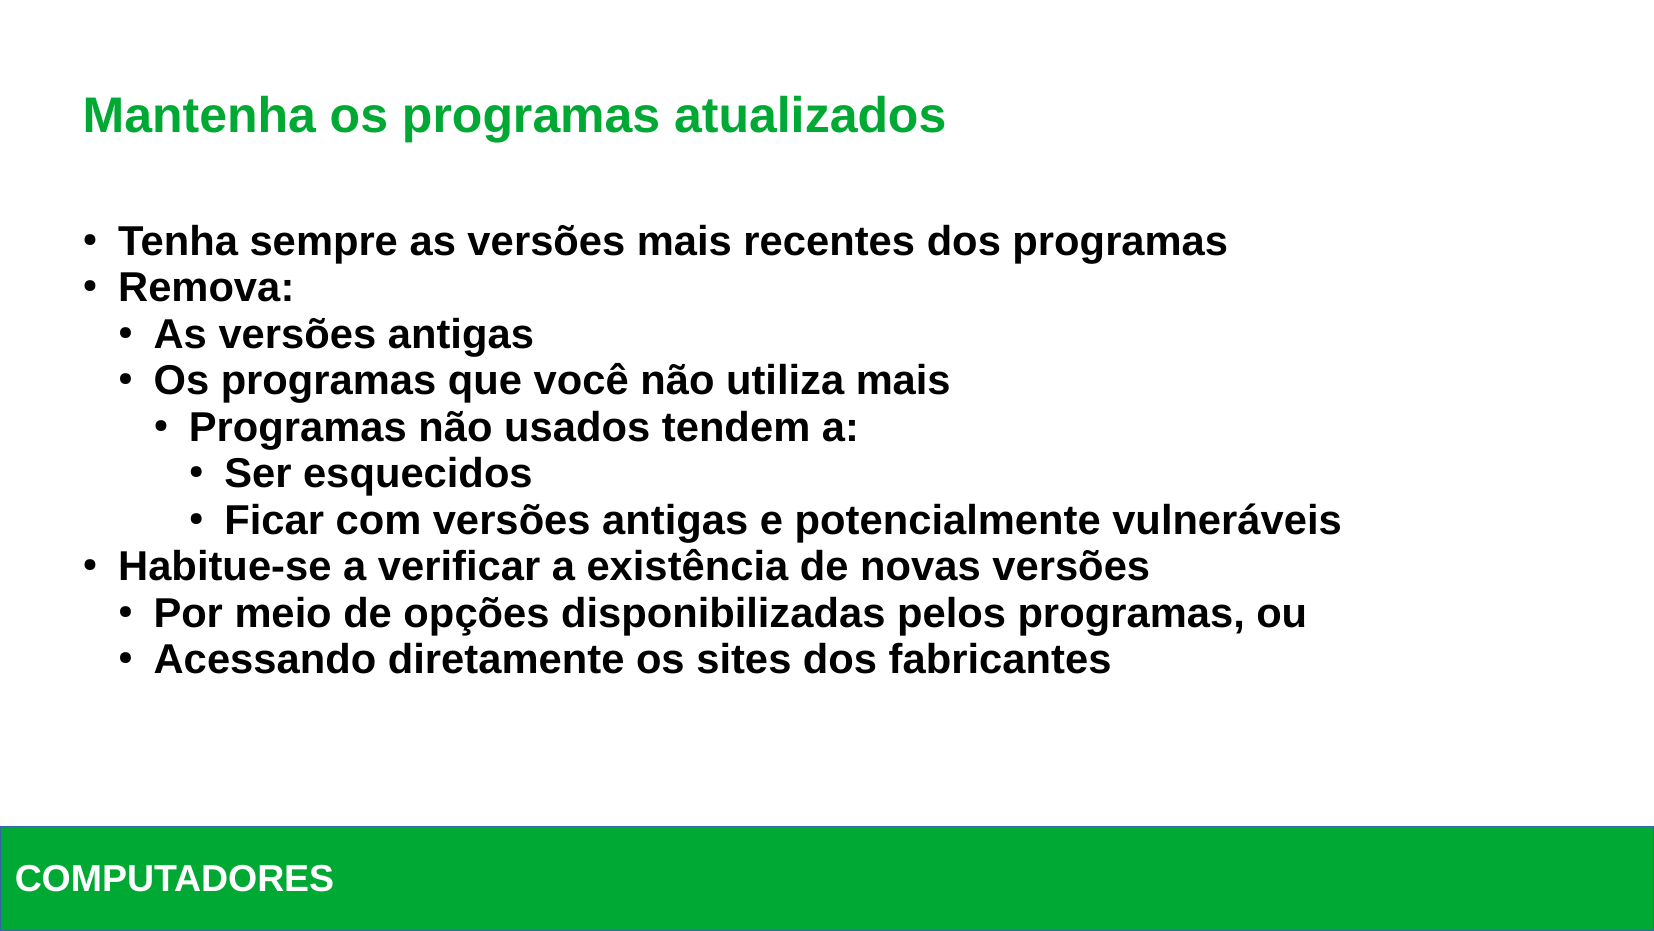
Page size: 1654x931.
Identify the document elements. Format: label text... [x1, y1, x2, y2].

subtitle Tenha sempre as versões mais recentes dos programas Remova: As versões antigas Os programas que você não utiliza mais Programas não usados tendem a: Ser esquecidos Ficar com versões antigas e potencialmente vulneráveis Habitue-se a verificar a existência de novas versões Por meio de opções disponibilizadas pelos programas, ou Acessando diretamente os sites dos fabricantes [82, 217, 1571, 683]
text_box COMPUTADORES [0, 826, 1654, 931]
title Mantenha os programas atualizados [82, 37, 1571, 193]
